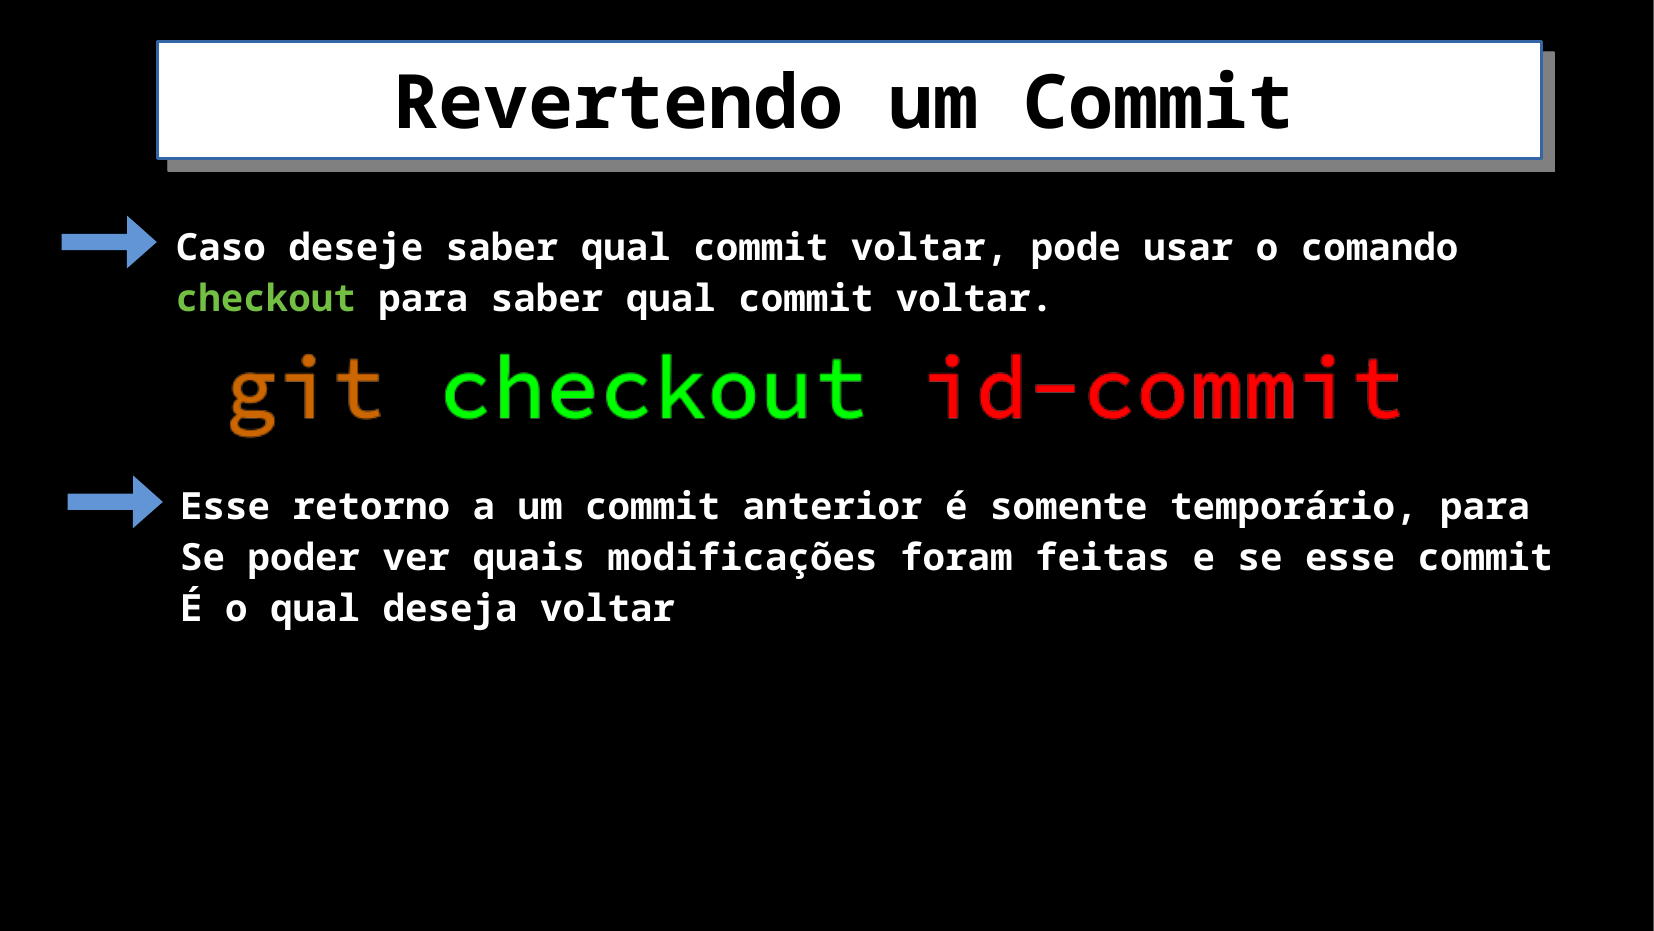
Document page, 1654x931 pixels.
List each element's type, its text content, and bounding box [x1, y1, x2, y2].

picture [0, 0, 1654, 931]
text_box Caso deseje saber qual commit voltar, pode usar o comando checkout para saber qual commit voltar. [160, 212, 1496, 312]
text_box Revertendo um Commit [157, 41, 1542, 151]
text_box Esse retorno a um commit anterior é somente temporário, para Se poder ver quais modificações foram feitas e se esse commit É o qual deseja voltar [165, 472, 1568, 630]
